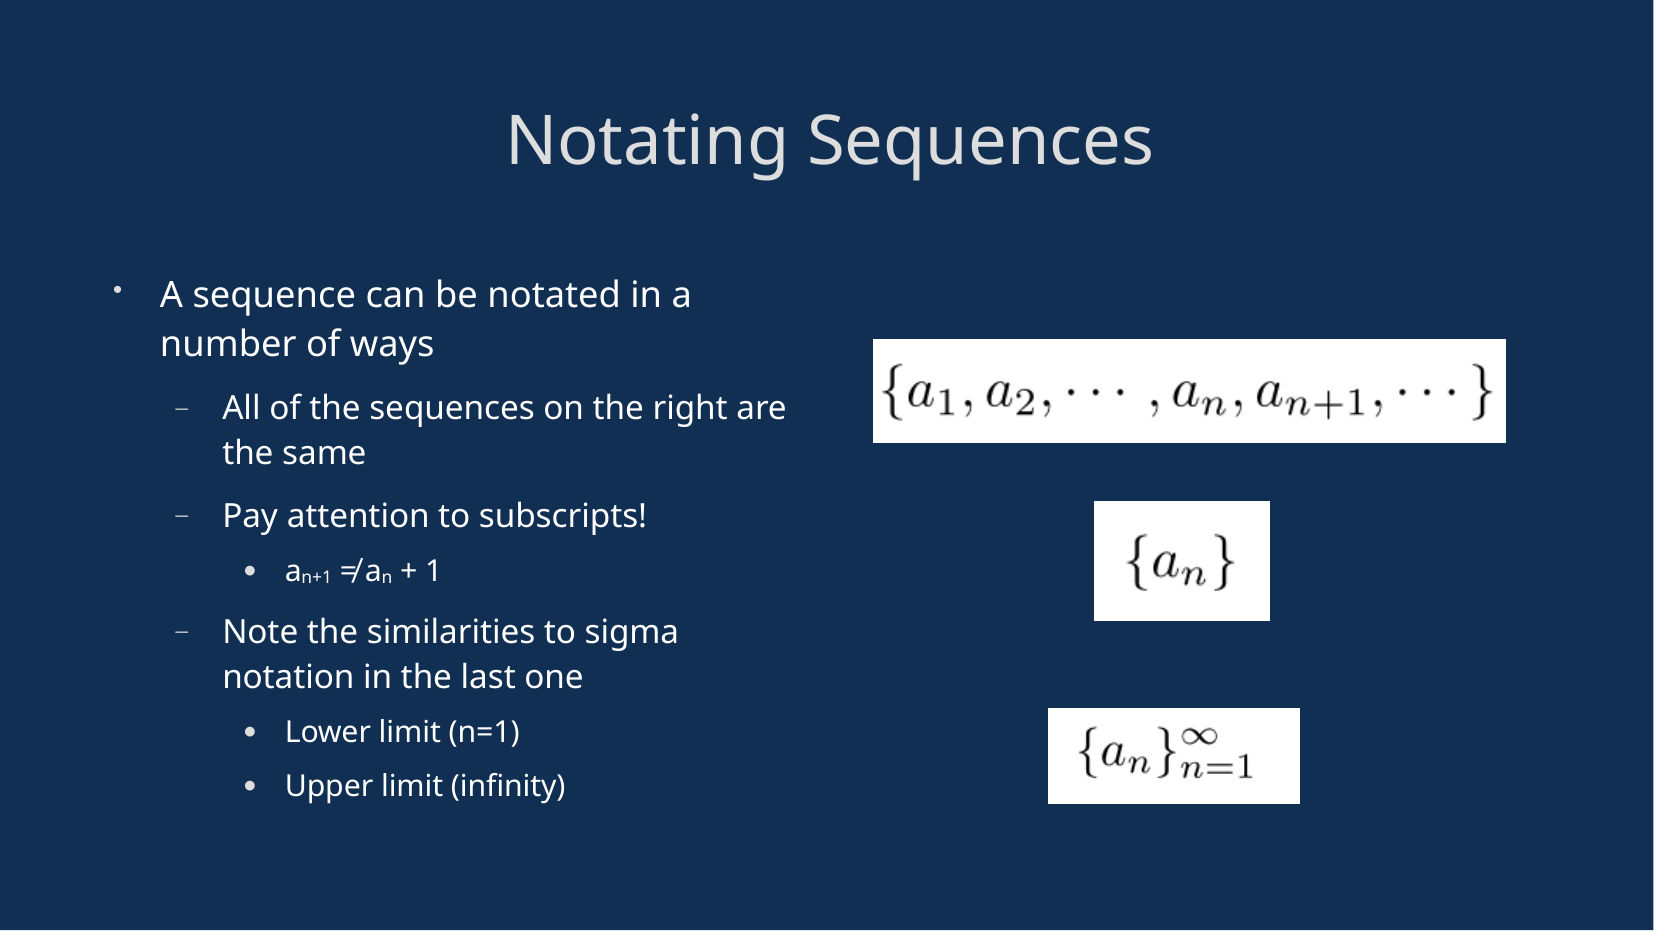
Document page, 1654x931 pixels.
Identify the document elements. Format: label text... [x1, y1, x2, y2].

picture [873, 339, 1506, 443]
picture [1048, 708, 1300, 804]
picture [1094, 501, 1270, 621]
list A sequence can be notated in a number of ways All of the sequences on the right are the same Pay attention to subscripts! an+1 ≠ an + 1 Note the similarities to sigma notation in the last one Lower limit (n=1) Upper limit (infinity) [97, 268, 813, 806]
title Notating Sequences [97, 56, 1563, 220]
